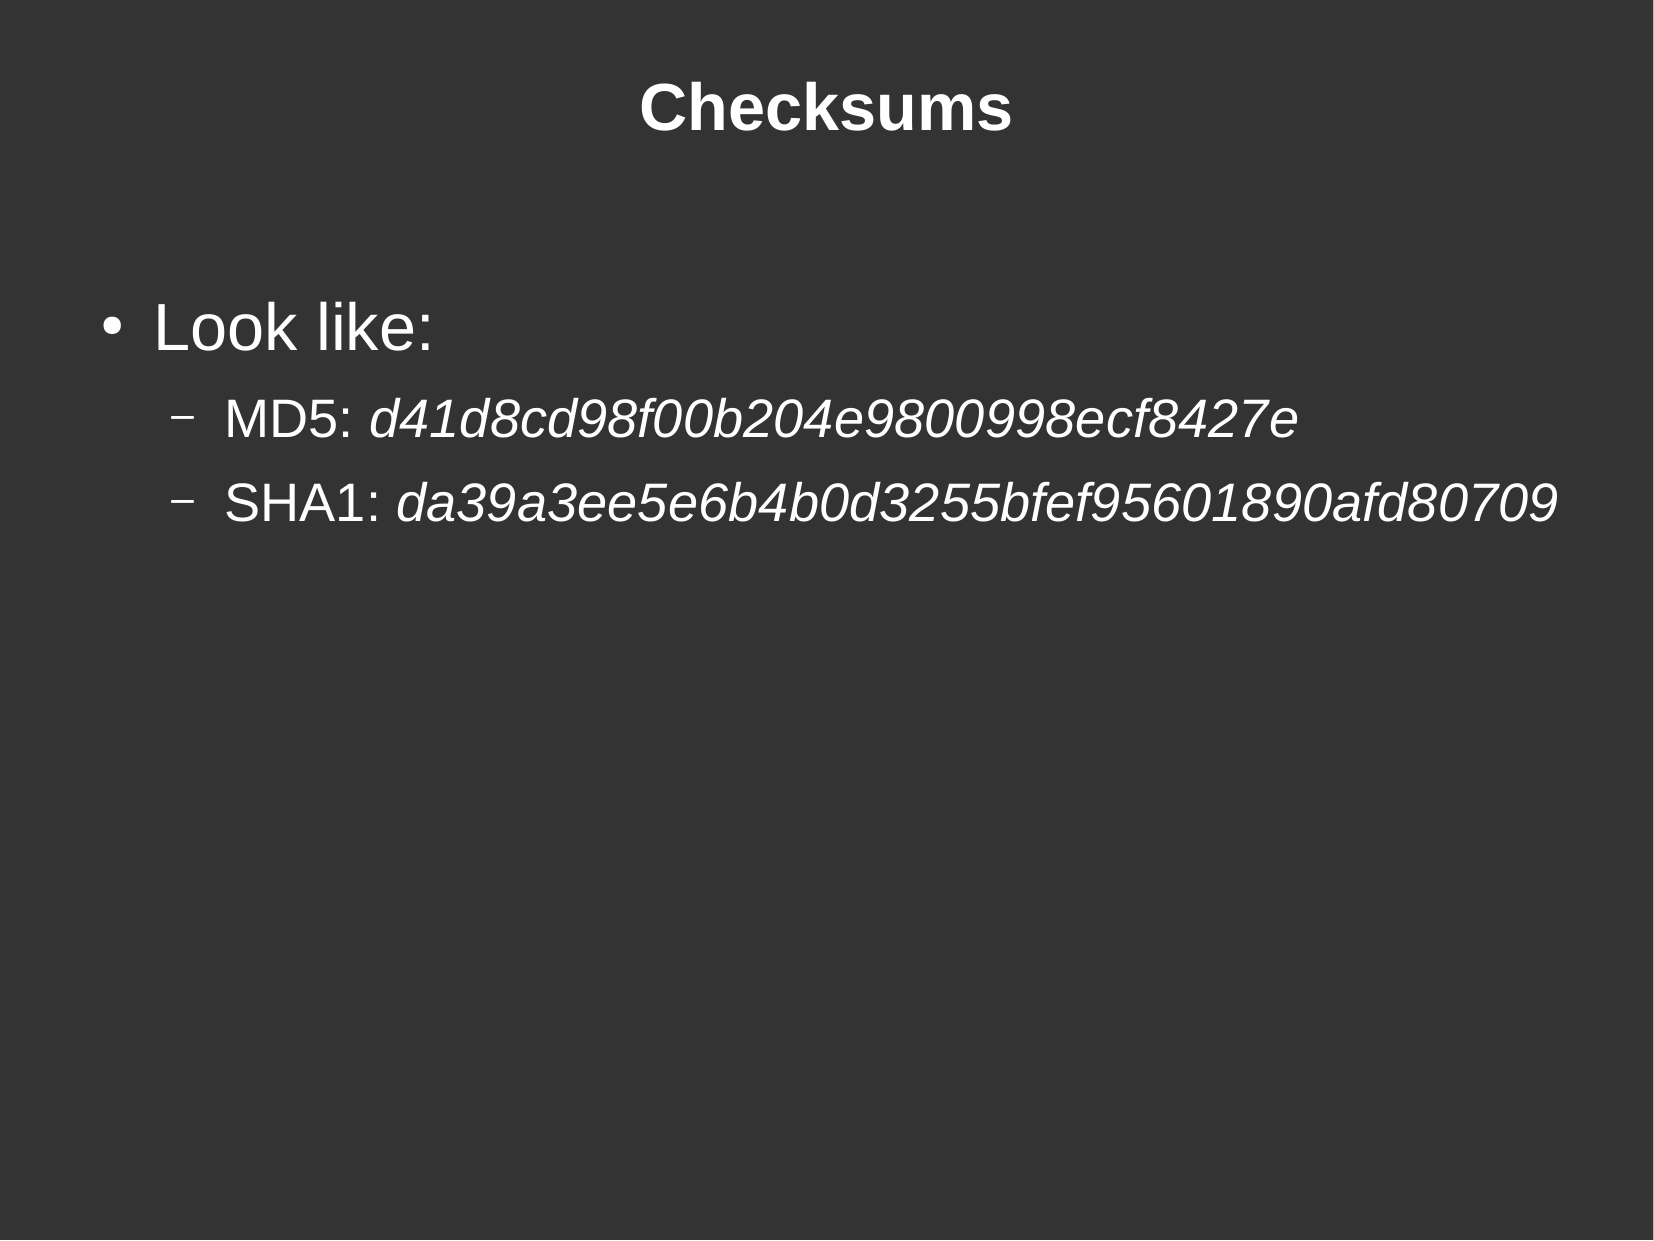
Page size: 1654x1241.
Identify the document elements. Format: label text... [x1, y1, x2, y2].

title Checksums [82, 49, 1571, 166]
list Look like: MD5: d41d8cd98f00b204e9800998ecf8427e SHA1: da39a3ee5e6b4b0d3255bfef95601890afd80709 [82, 290, 1571, 1010]
